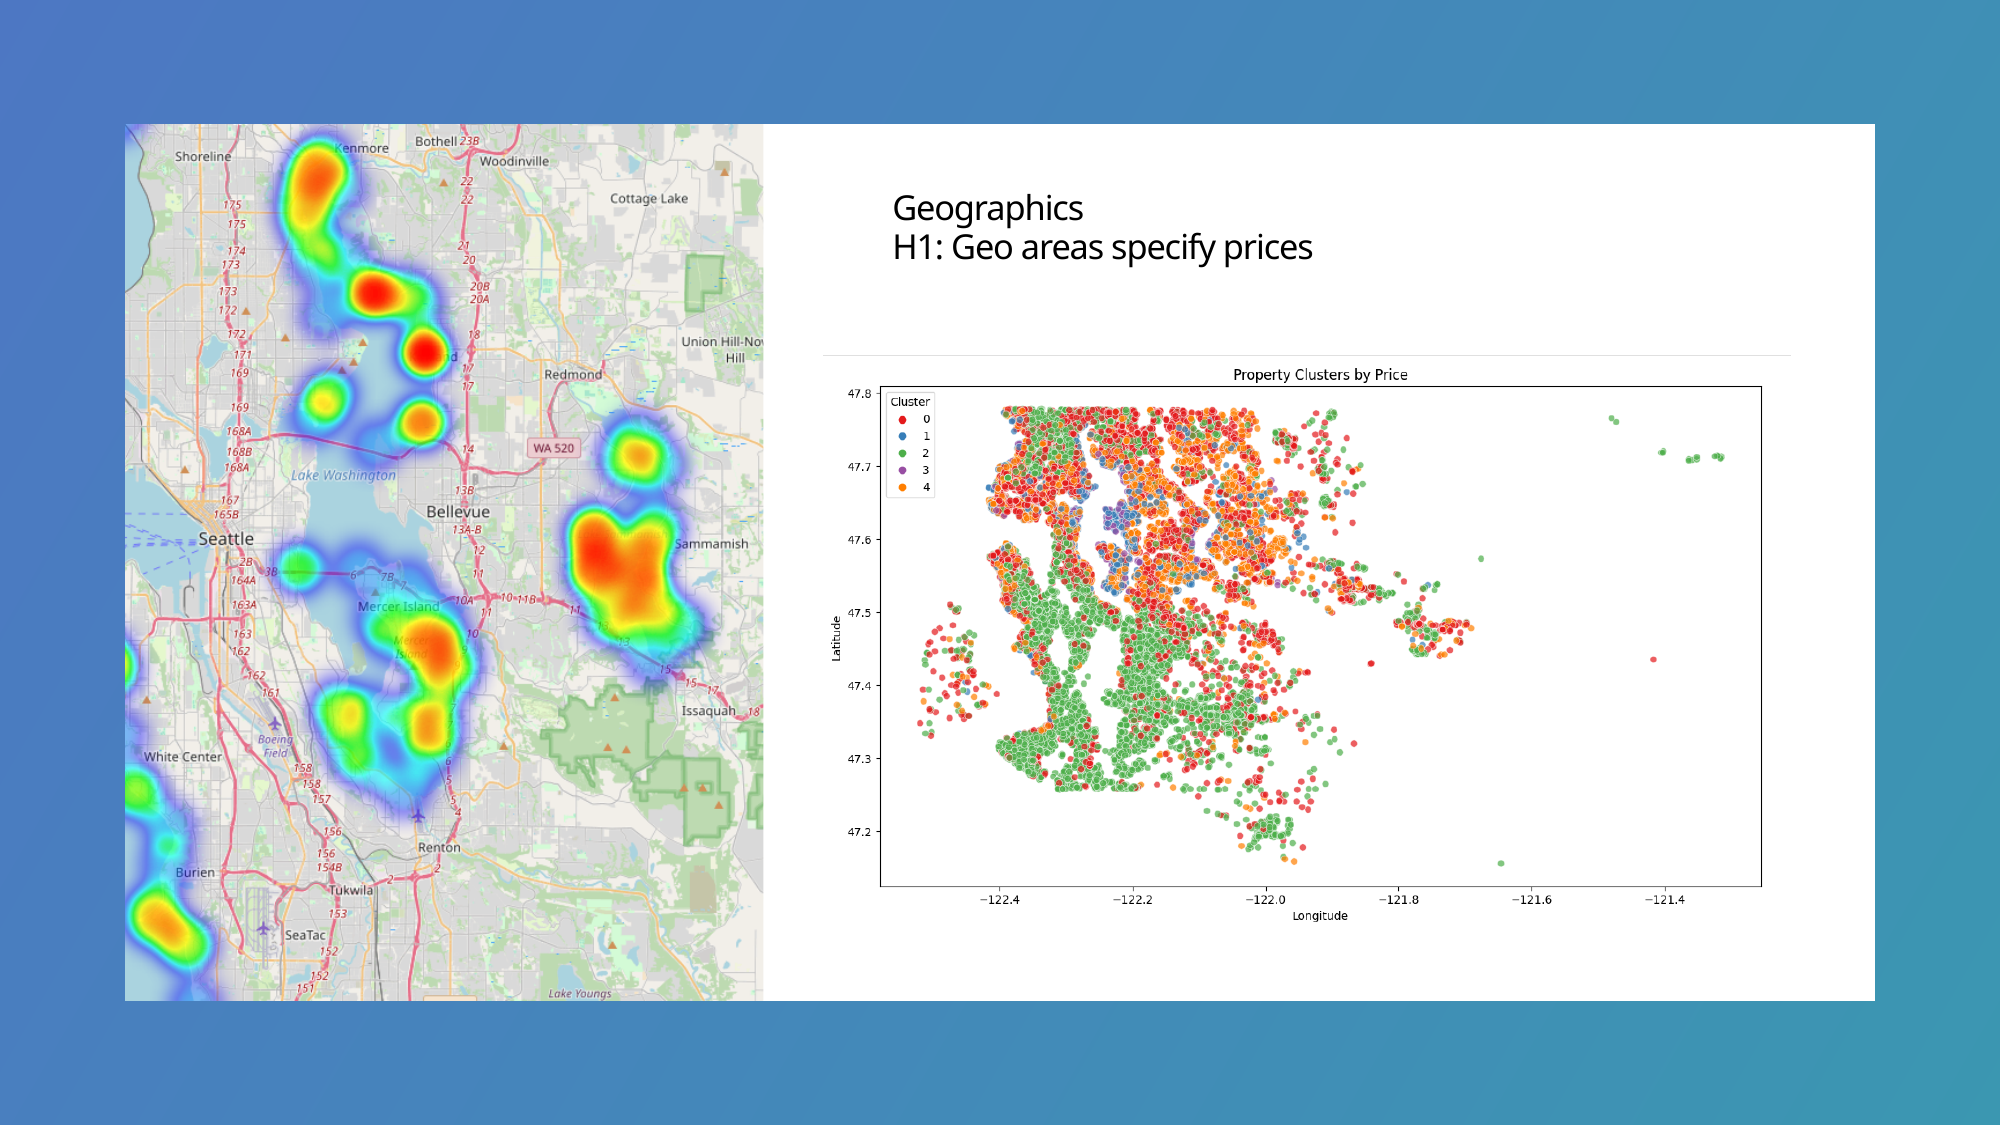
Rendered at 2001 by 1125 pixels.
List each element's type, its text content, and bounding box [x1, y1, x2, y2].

title Geographics H1: Geo areas specify prices [877, 181, 1739, 334]
picture [792, 355, 1791, 930]
text_box [0, 0, 2000, 1125]
picture [125, 124, 764, 1001]
